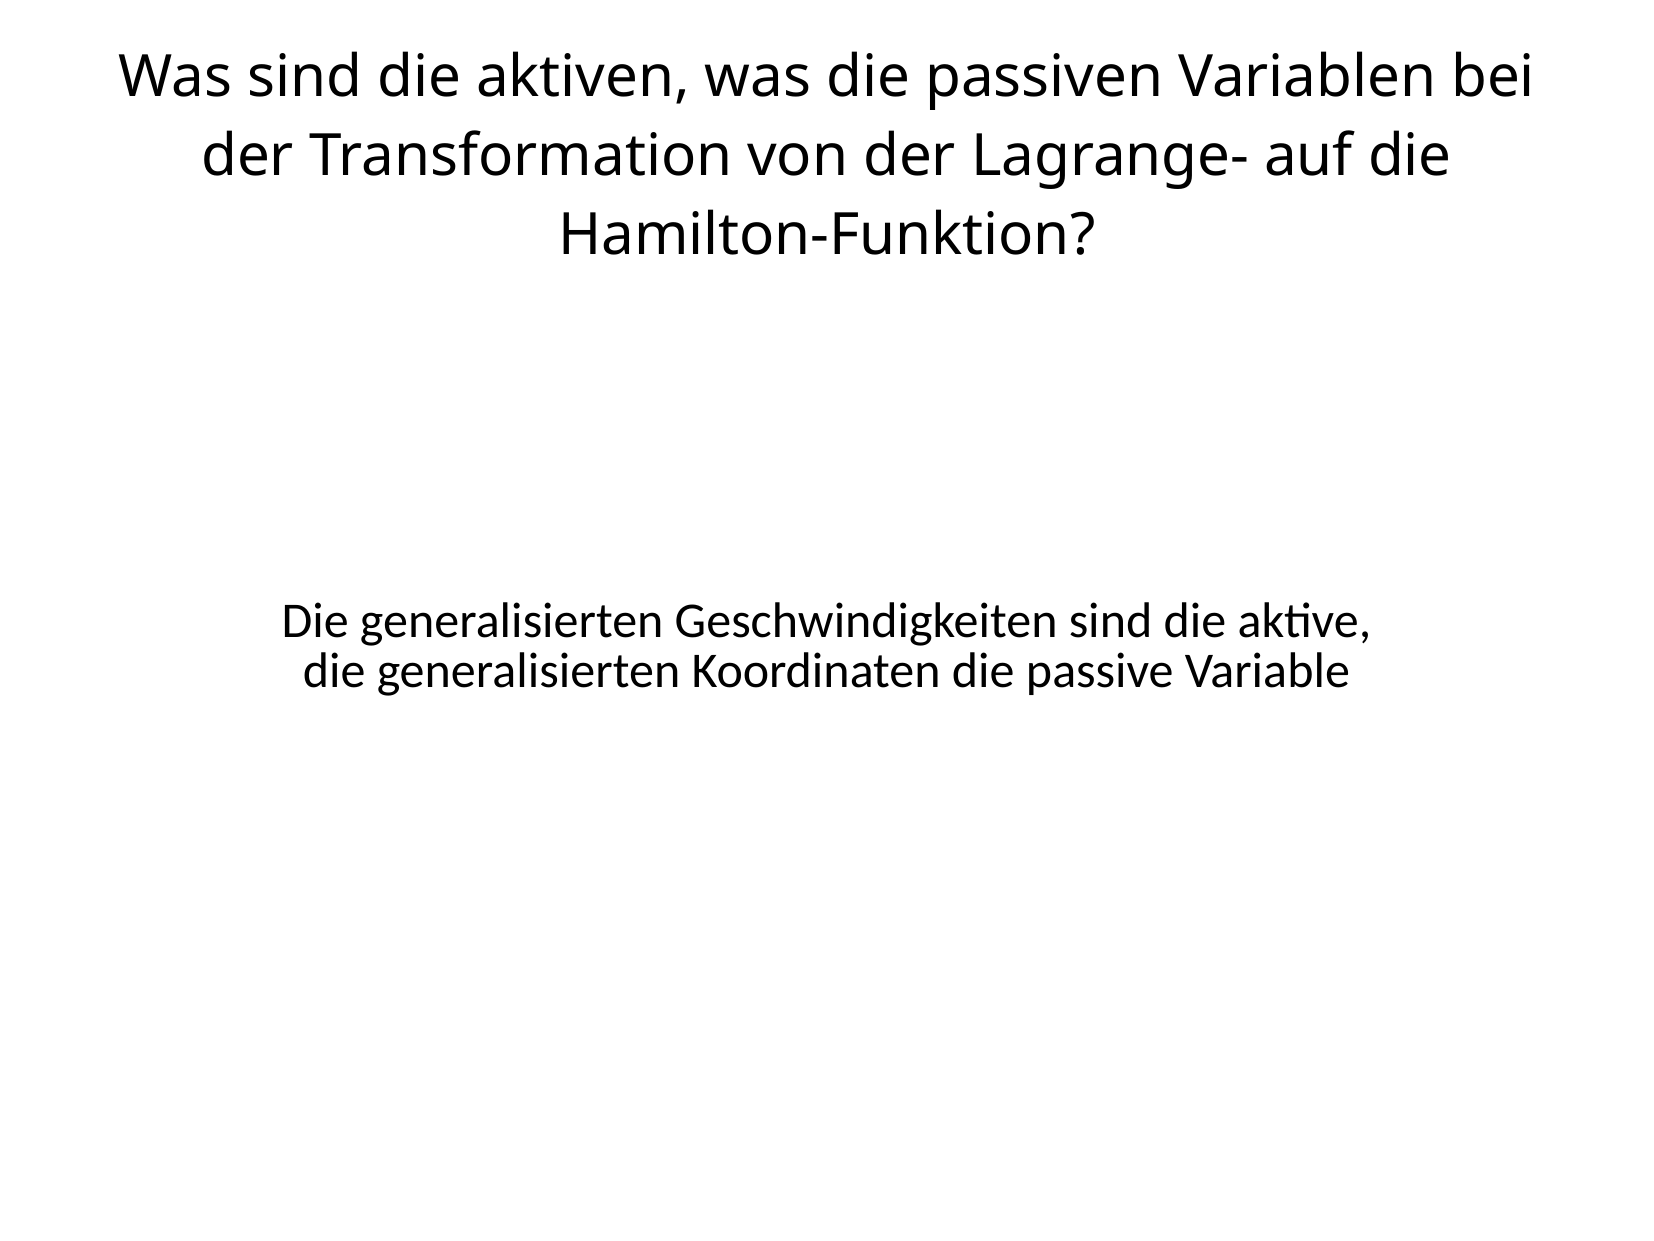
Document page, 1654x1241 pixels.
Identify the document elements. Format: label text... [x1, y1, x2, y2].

title Was sind die aktiven, was die passiven Variablen bei der Transformation von der Lagrange- auf die Hamilton-Funktion? [82, 13, 1571, 290]
subtitle Die generalisierten Geschwindigkeiten sind die aktive, die generalisierten Koordinaten die passive Variable [82, 290, 1571, 1010]
